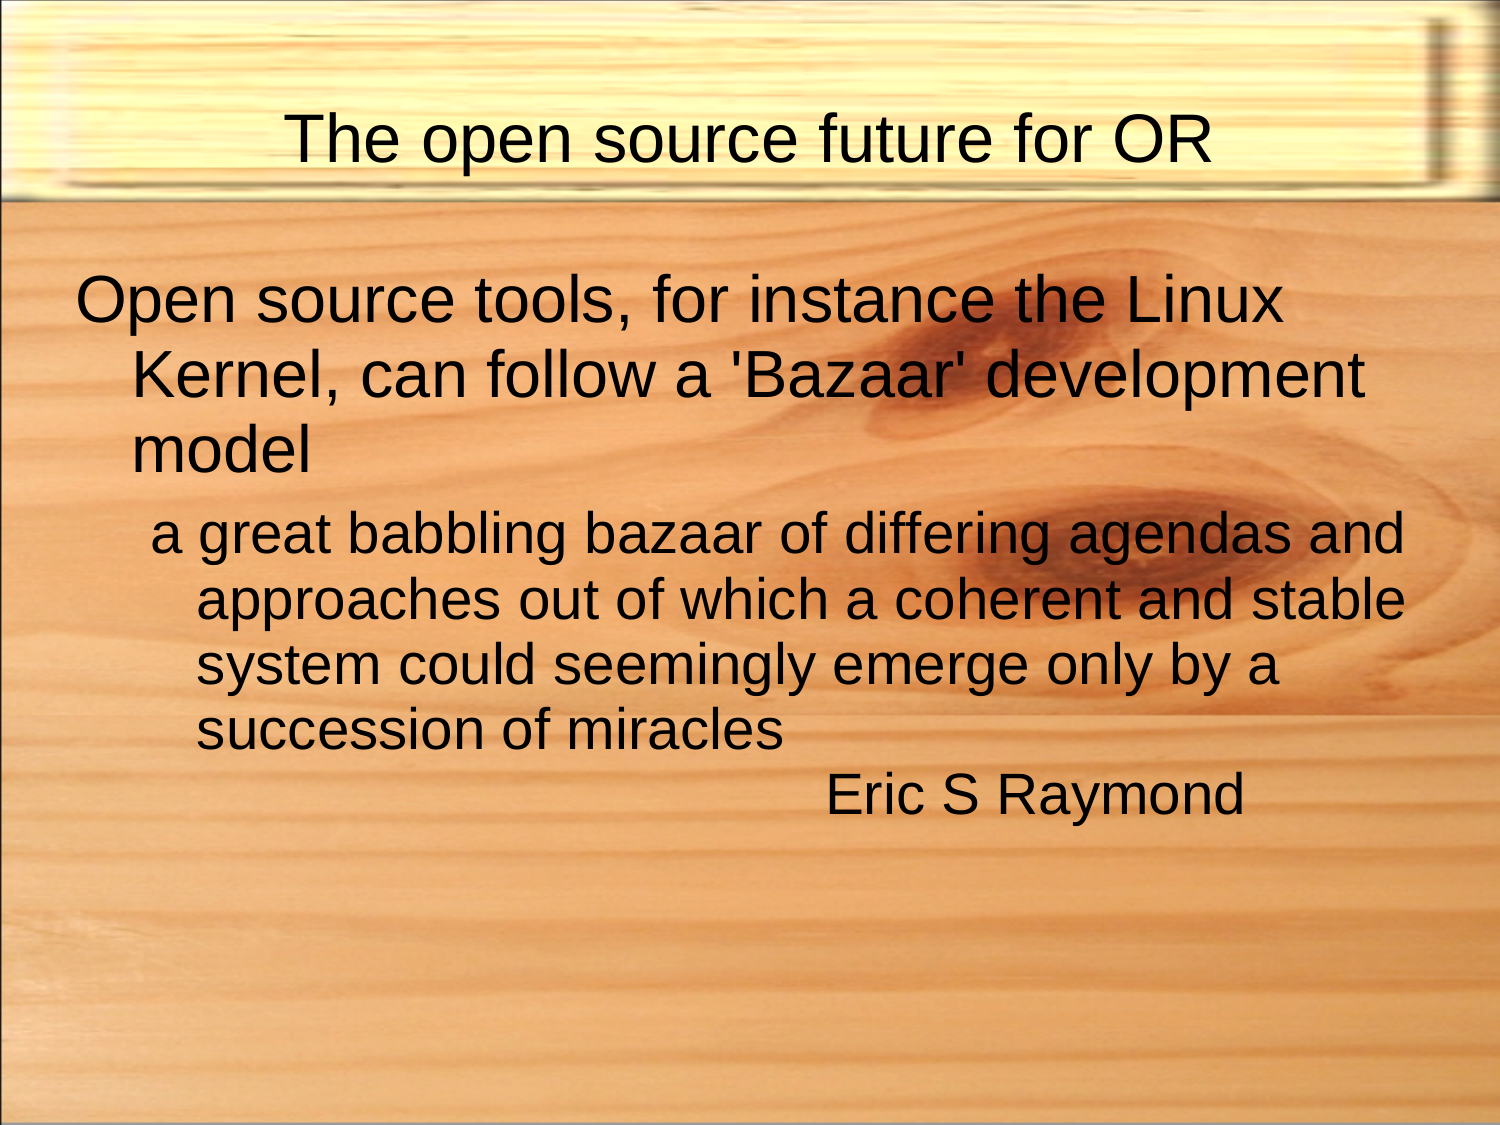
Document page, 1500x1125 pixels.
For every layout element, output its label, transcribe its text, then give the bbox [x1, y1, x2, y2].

title The open source future for OR [75, 52, 1426, 226]
list Open source tools, for instance the Linux Kernel, can follow a 'Bazaar' development model a great babbling bazaar of differing agendas and approaches out of which a coherent and stable system could seemingly emerge only by a succession of miracles Eric S Raymond [75, 262, 1426, 991]
picture [0, 0, 1500, 1125]
